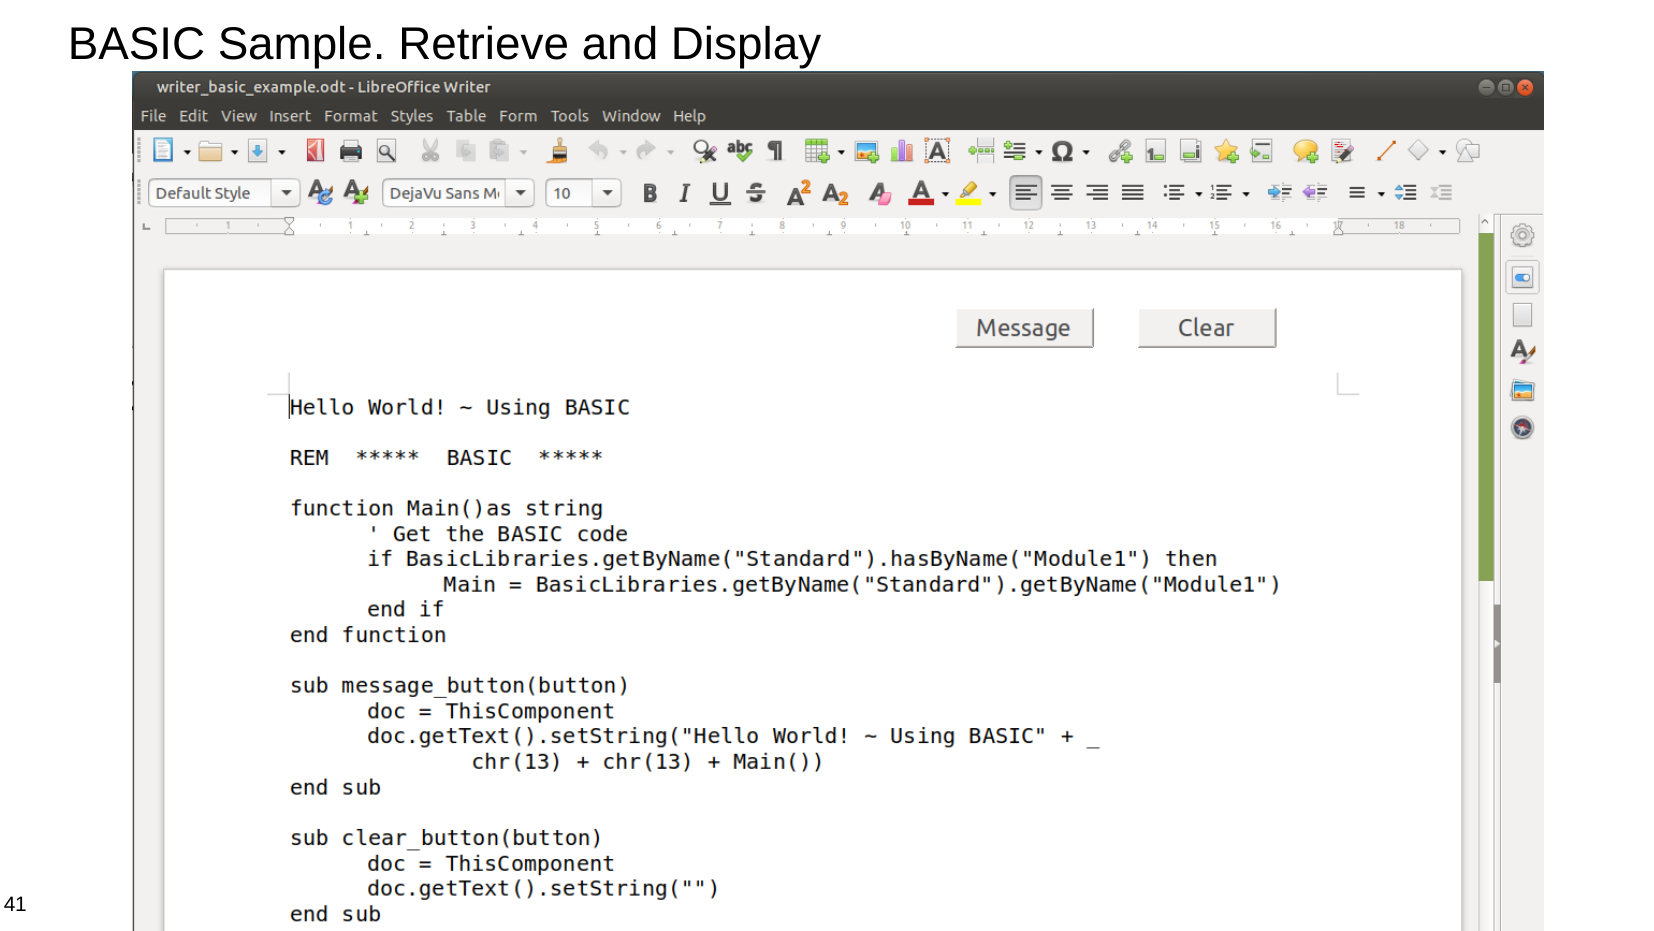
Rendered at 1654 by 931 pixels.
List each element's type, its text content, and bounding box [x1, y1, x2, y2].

picture [132, 71, 1544, 931]
text_box <number> [0, 885, 113, 924]
subtitle BASIC Sample. Retrieve and Display [67, 17, 1557, 172]
